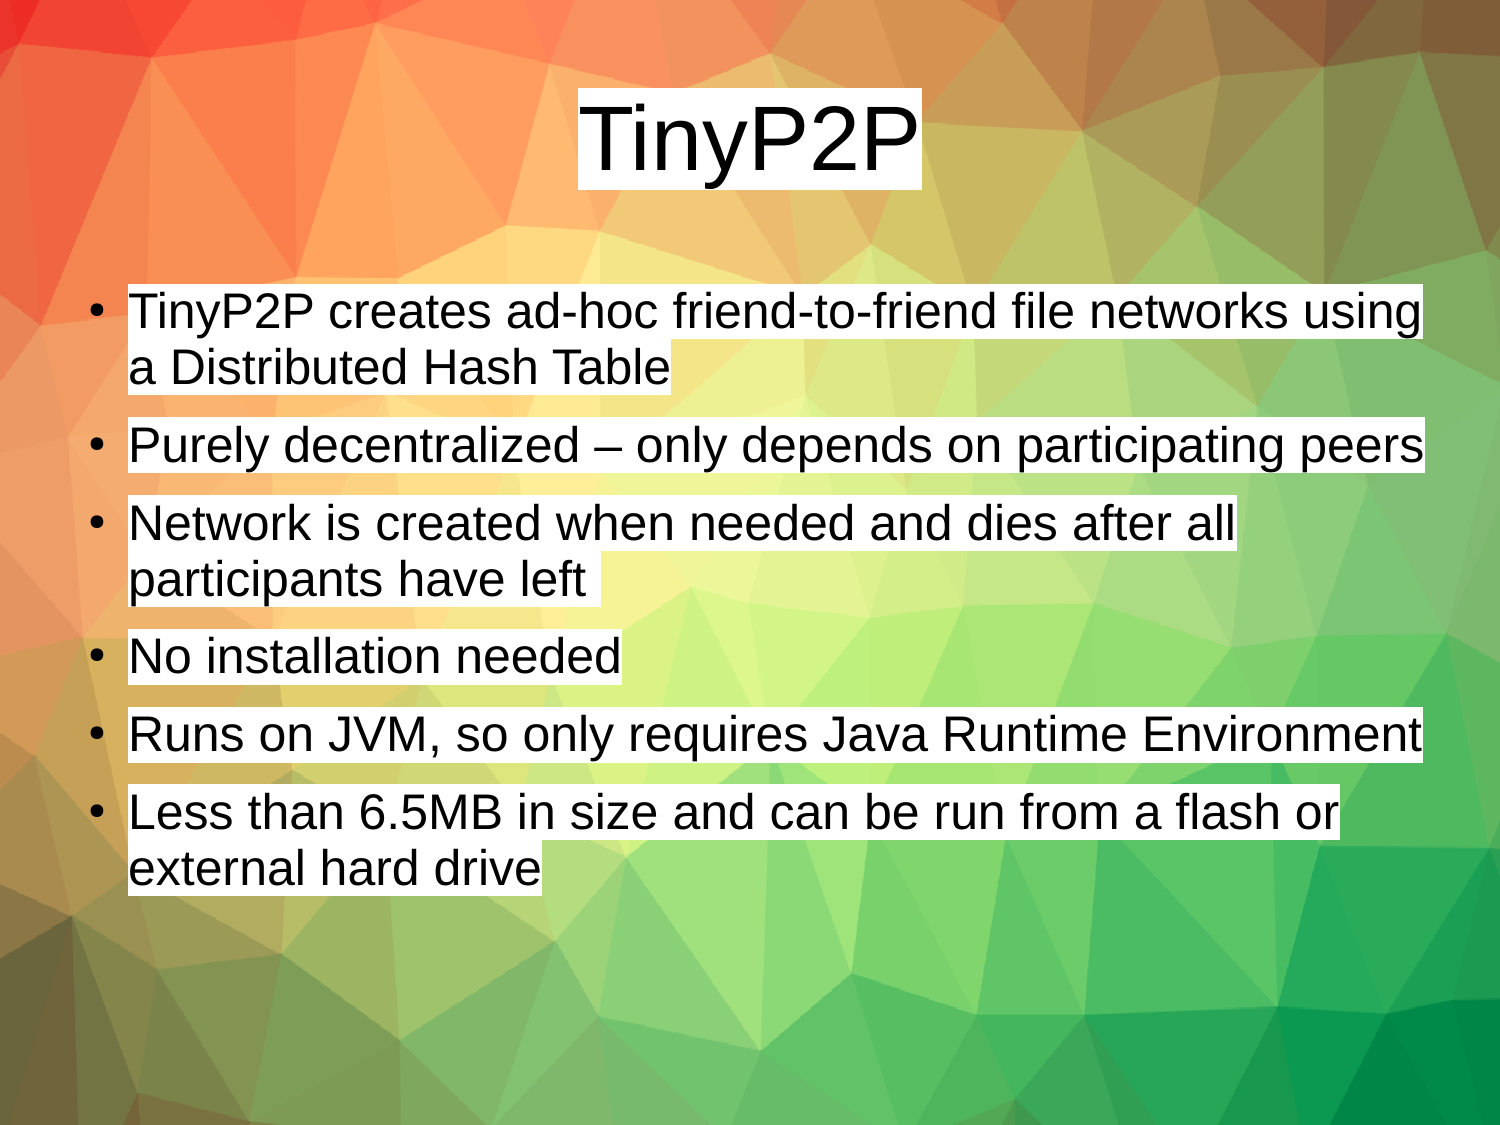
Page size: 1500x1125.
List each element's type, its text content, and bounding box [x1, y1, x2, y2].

title TinyP2P [75, 45, 1426, 233]
picture [0, 0, 1500, 1125]
list TinyP2P creates ad-hoc friend-to-friend file networks using a Distributed Hash Table Purely decentralized – only depends on participating peers Network is created when needed and dies after all participants have left No installation needed Runs on JVM, so only requires Java Runtime Environment Less than 6.5MB in size and can be run from a flash or external hard drive [75, 283, 1441, 993]
